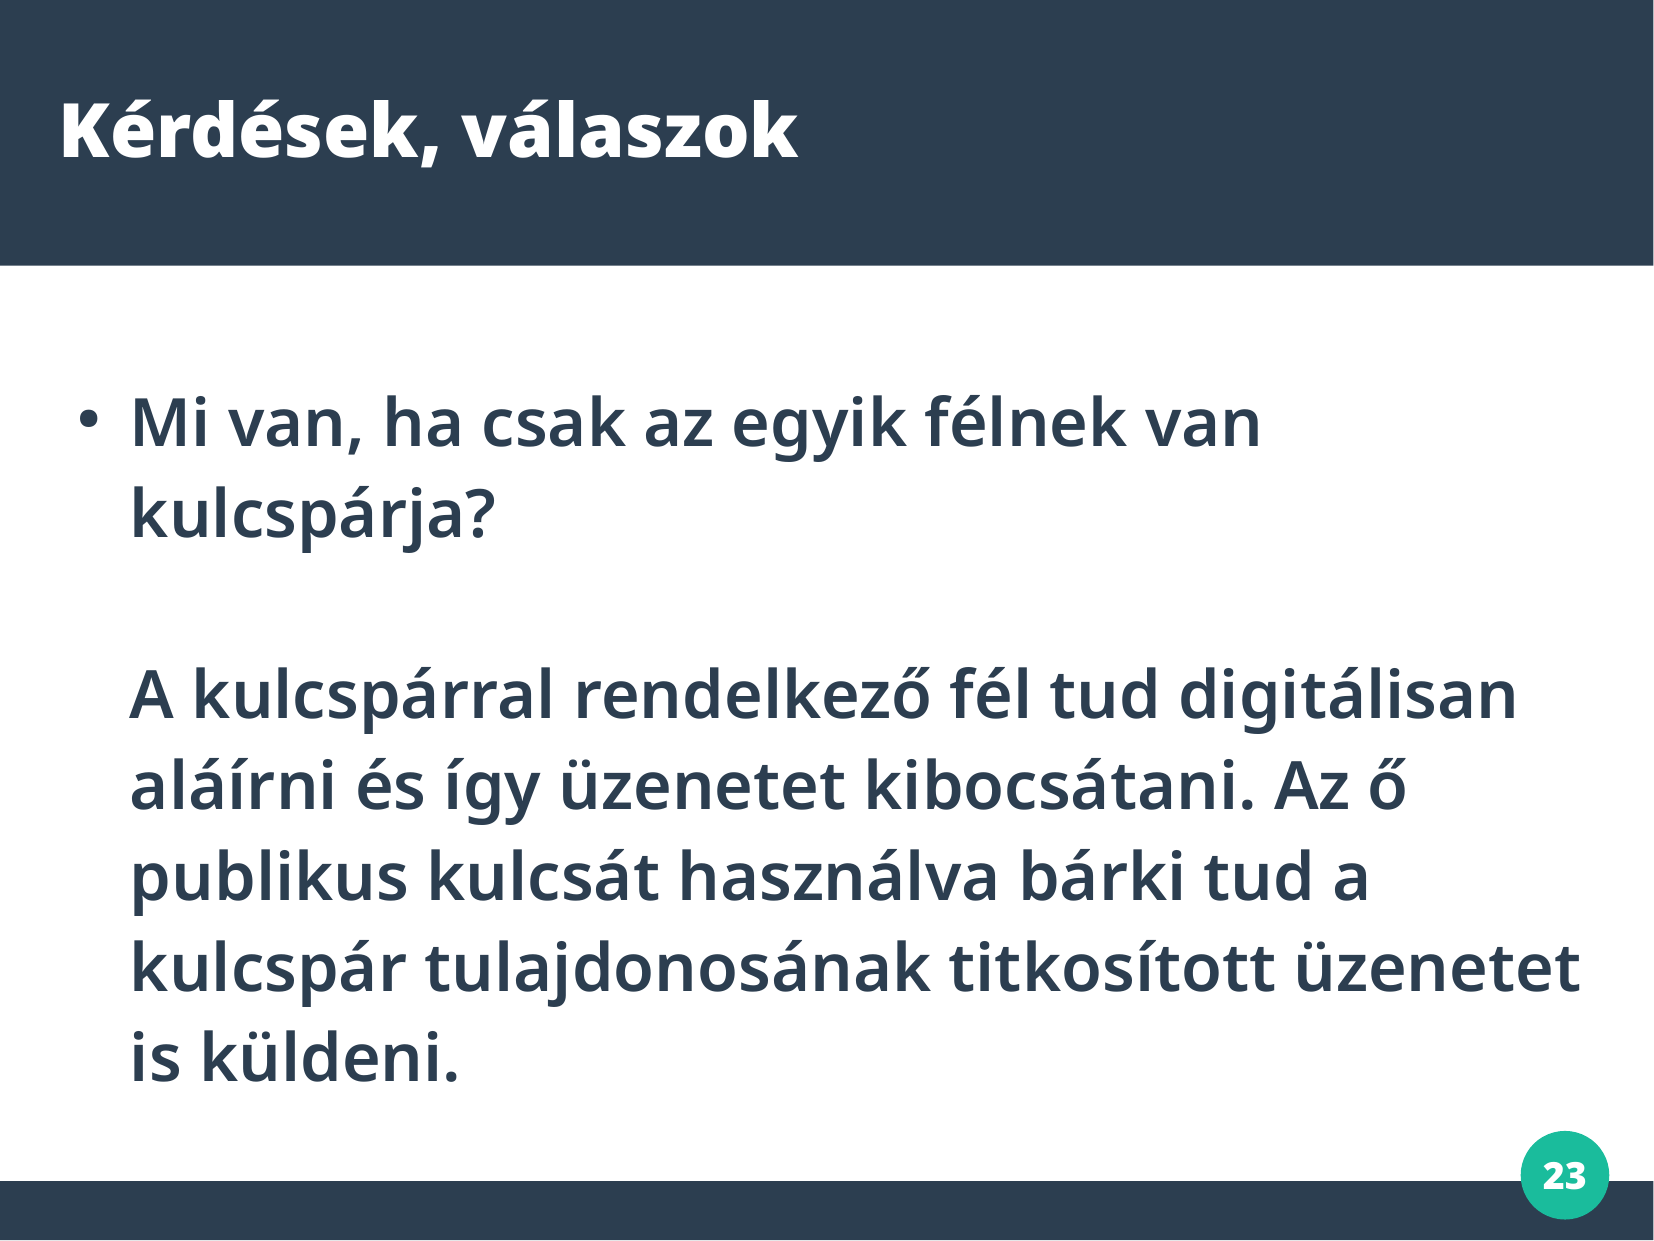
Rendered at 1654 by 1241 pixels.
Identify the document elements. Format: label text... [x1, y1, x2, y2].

title Kérdések, válaszok [59, 49, 1595, 207]
list Mi van, ha csak az egyik félnek van kulcspárja? A kulcspárral rendelkező fél tud digitálisan aláírni és így üzenetet kibocsátani. Az ő publikus kulcsát használva bárki tud a kulcspár tulajdonosának titkosított üzenetet is küldeni. [59, 324, 1595, 1152]
